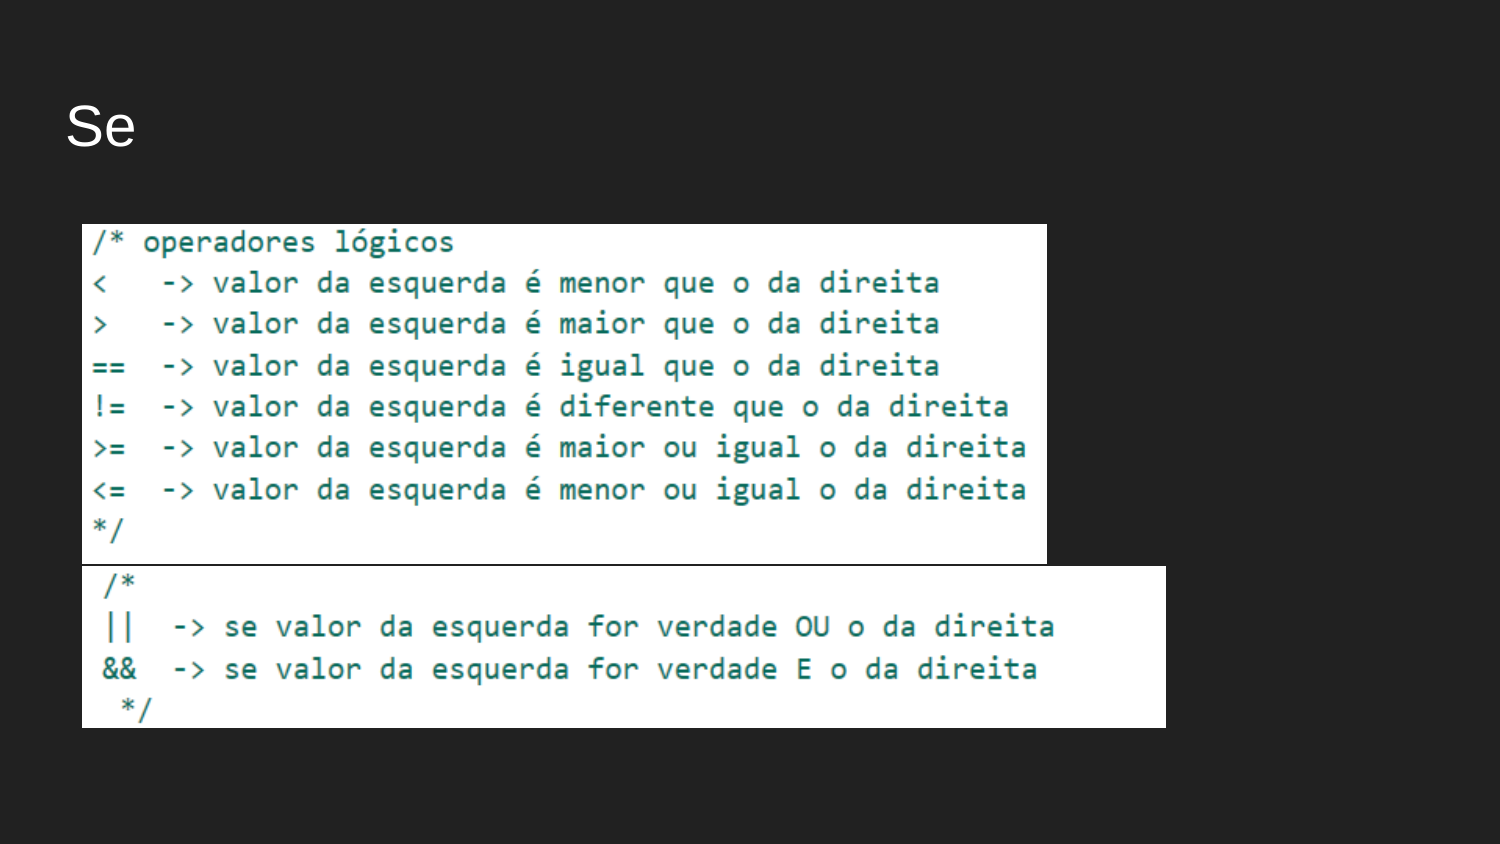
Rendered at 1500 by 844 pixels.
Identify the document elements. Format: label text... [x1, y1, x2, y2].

picture [82, 224, 1047, 564]
picture [82, 566, 1166, 728]
text_box Se [51, 72, 1449, 167]
